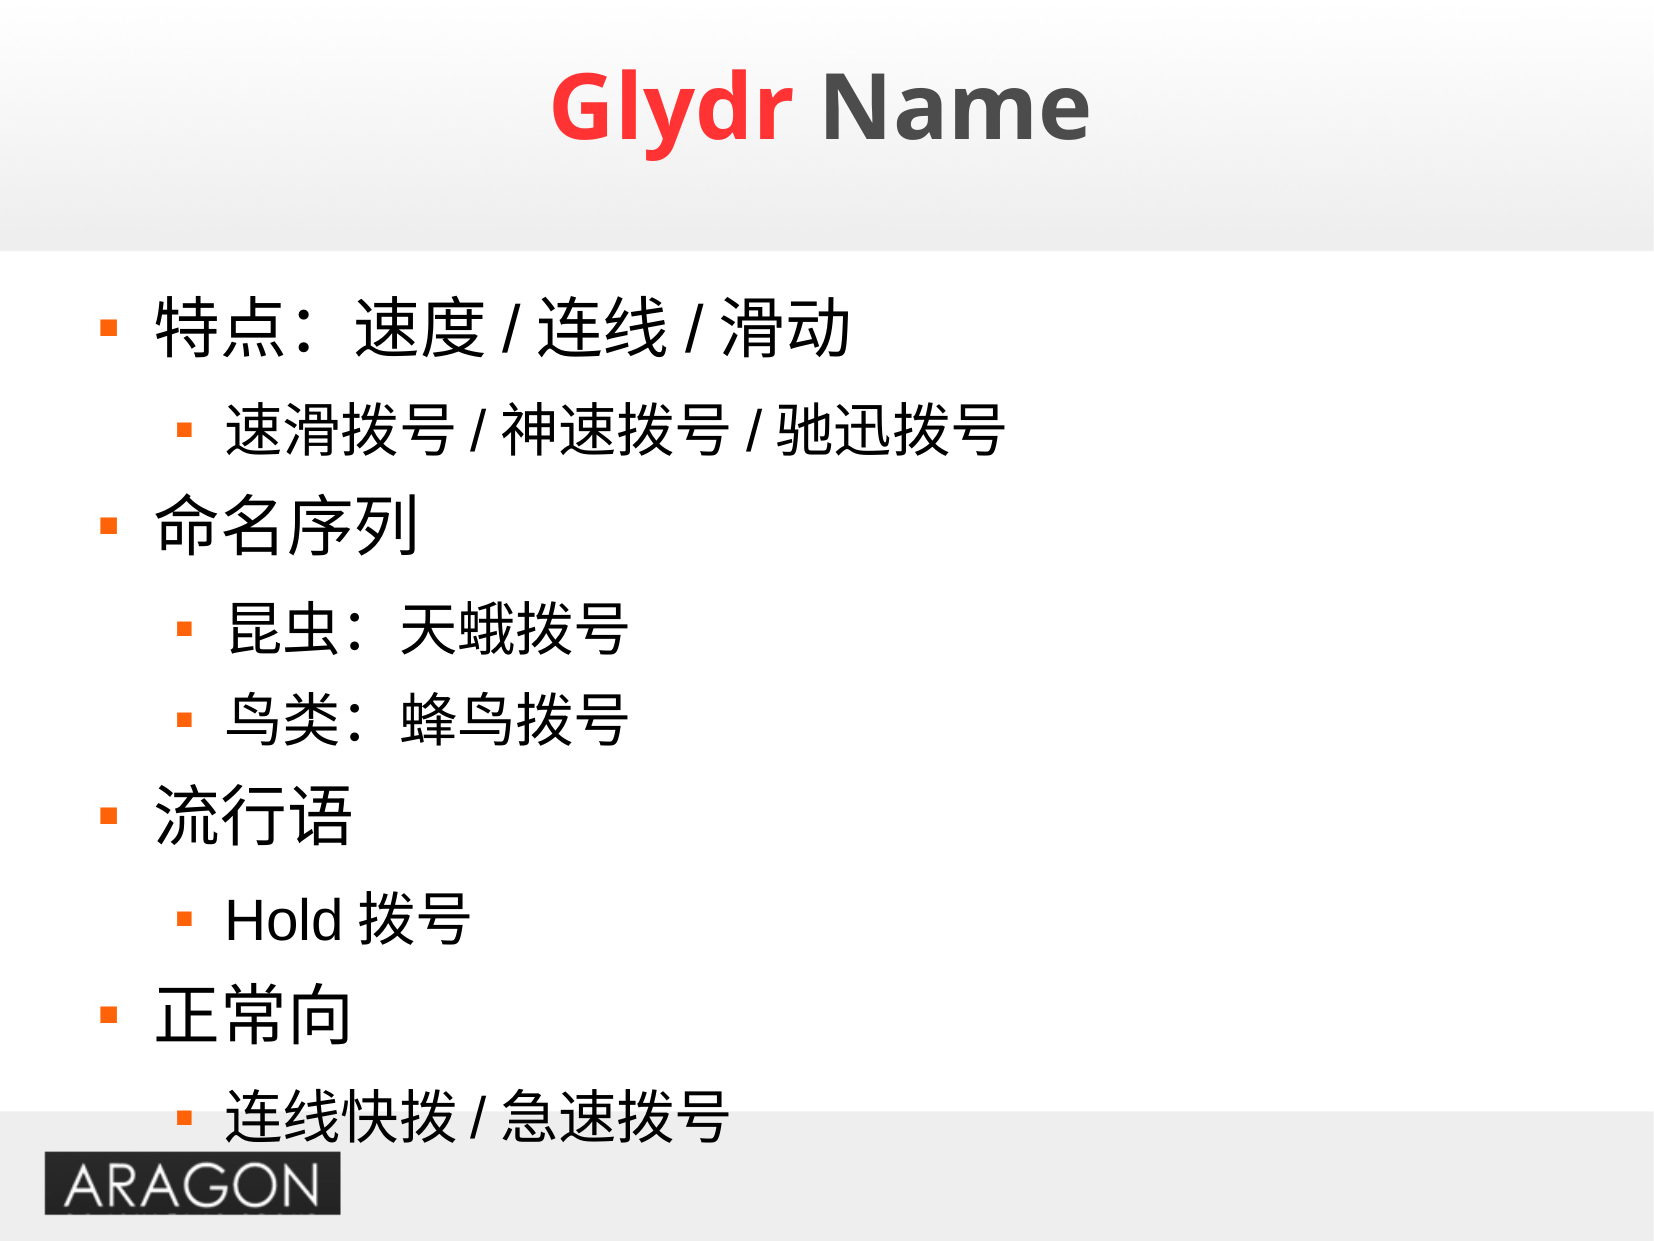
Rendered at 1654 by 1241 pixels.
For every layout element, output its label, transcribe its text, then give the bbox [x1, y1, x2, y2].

picture [0, 0, 1654, 1241]
list 特点：速度/连线/滑动 速滑拨号/神速拨号/驰迅拨号 命名序列 昆虫：天蛾拨号 鸟类：蜂鸟拨号 流行语 Hold拨号 正常向 连线快拨/急速拨号 [82, 290, 1571, 1153]
title Glydr Name [76, 0, 1566, 208]
